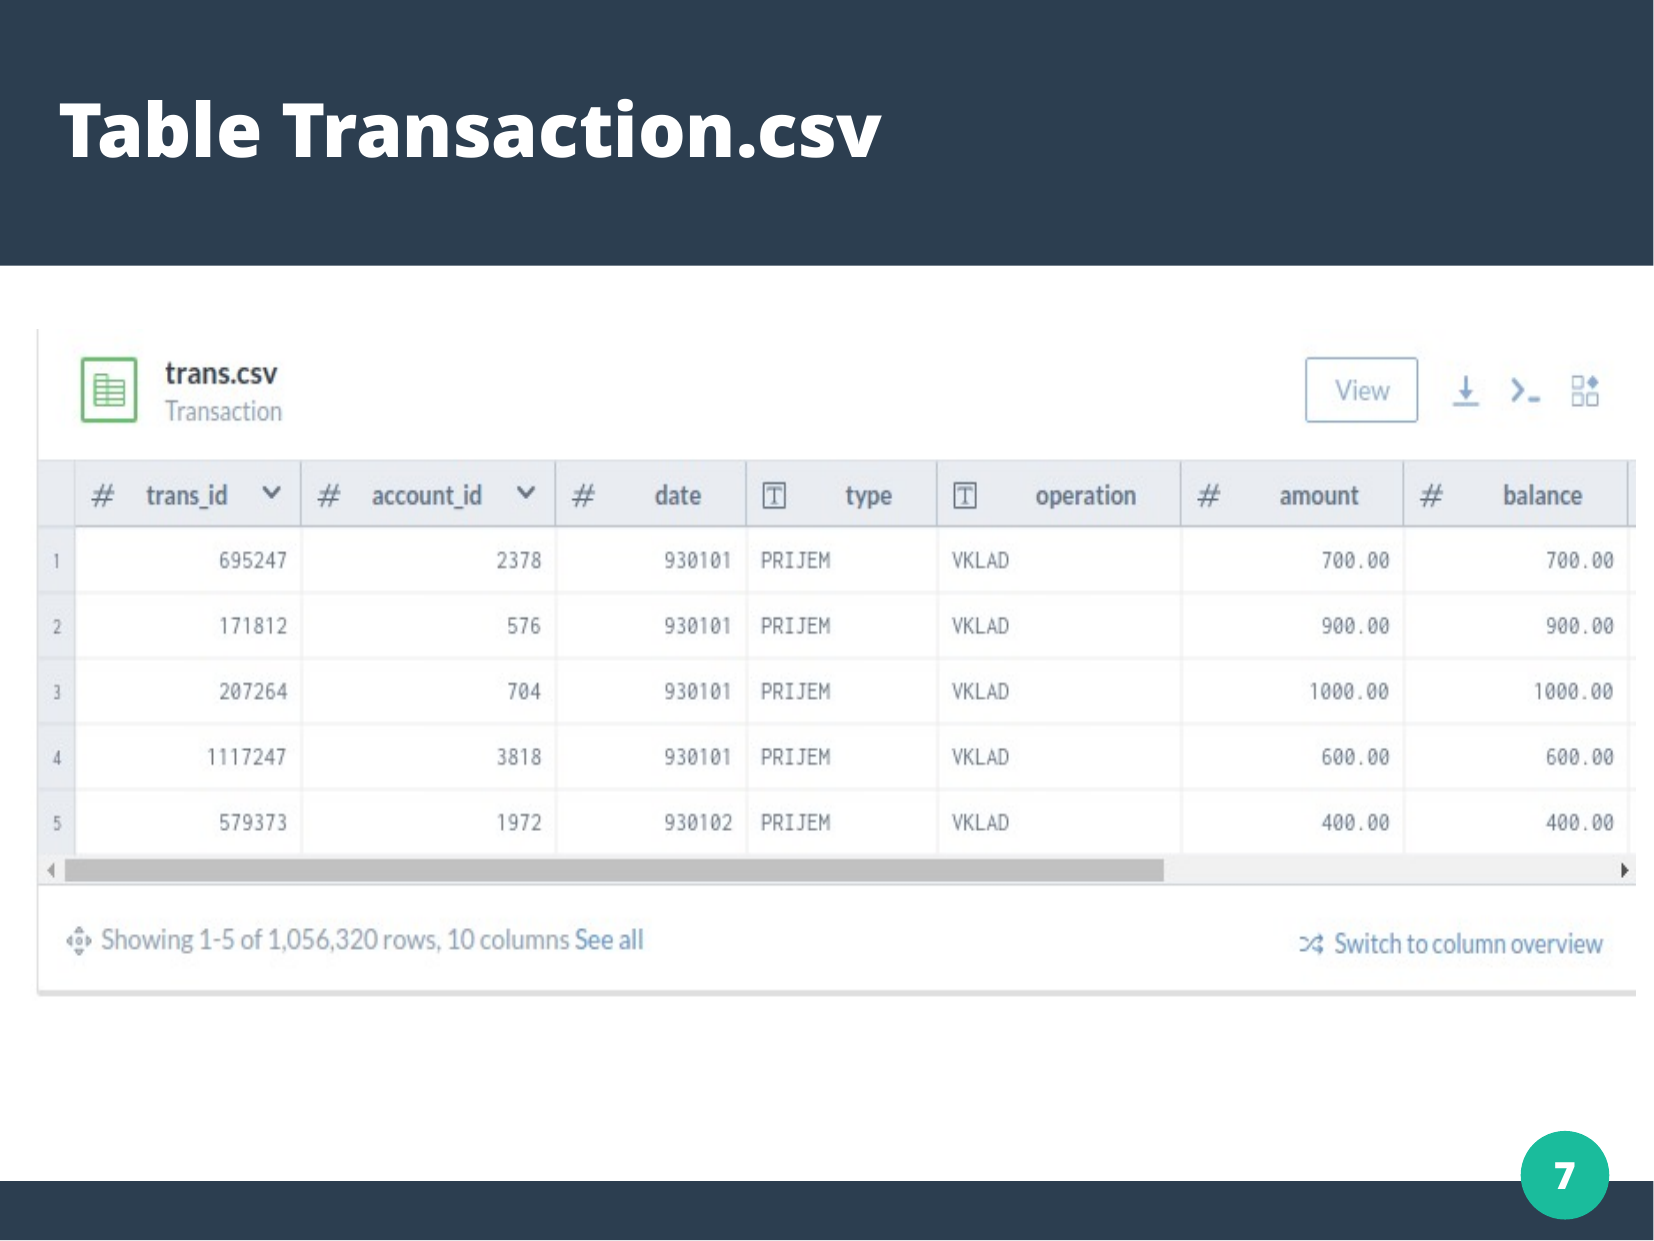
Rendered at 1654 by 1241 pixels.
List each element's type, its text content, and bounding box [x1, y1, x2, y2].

title Table Transaction.csv [59, 49, 1595, 207]
picture [30, 329, 1636, 1006]
